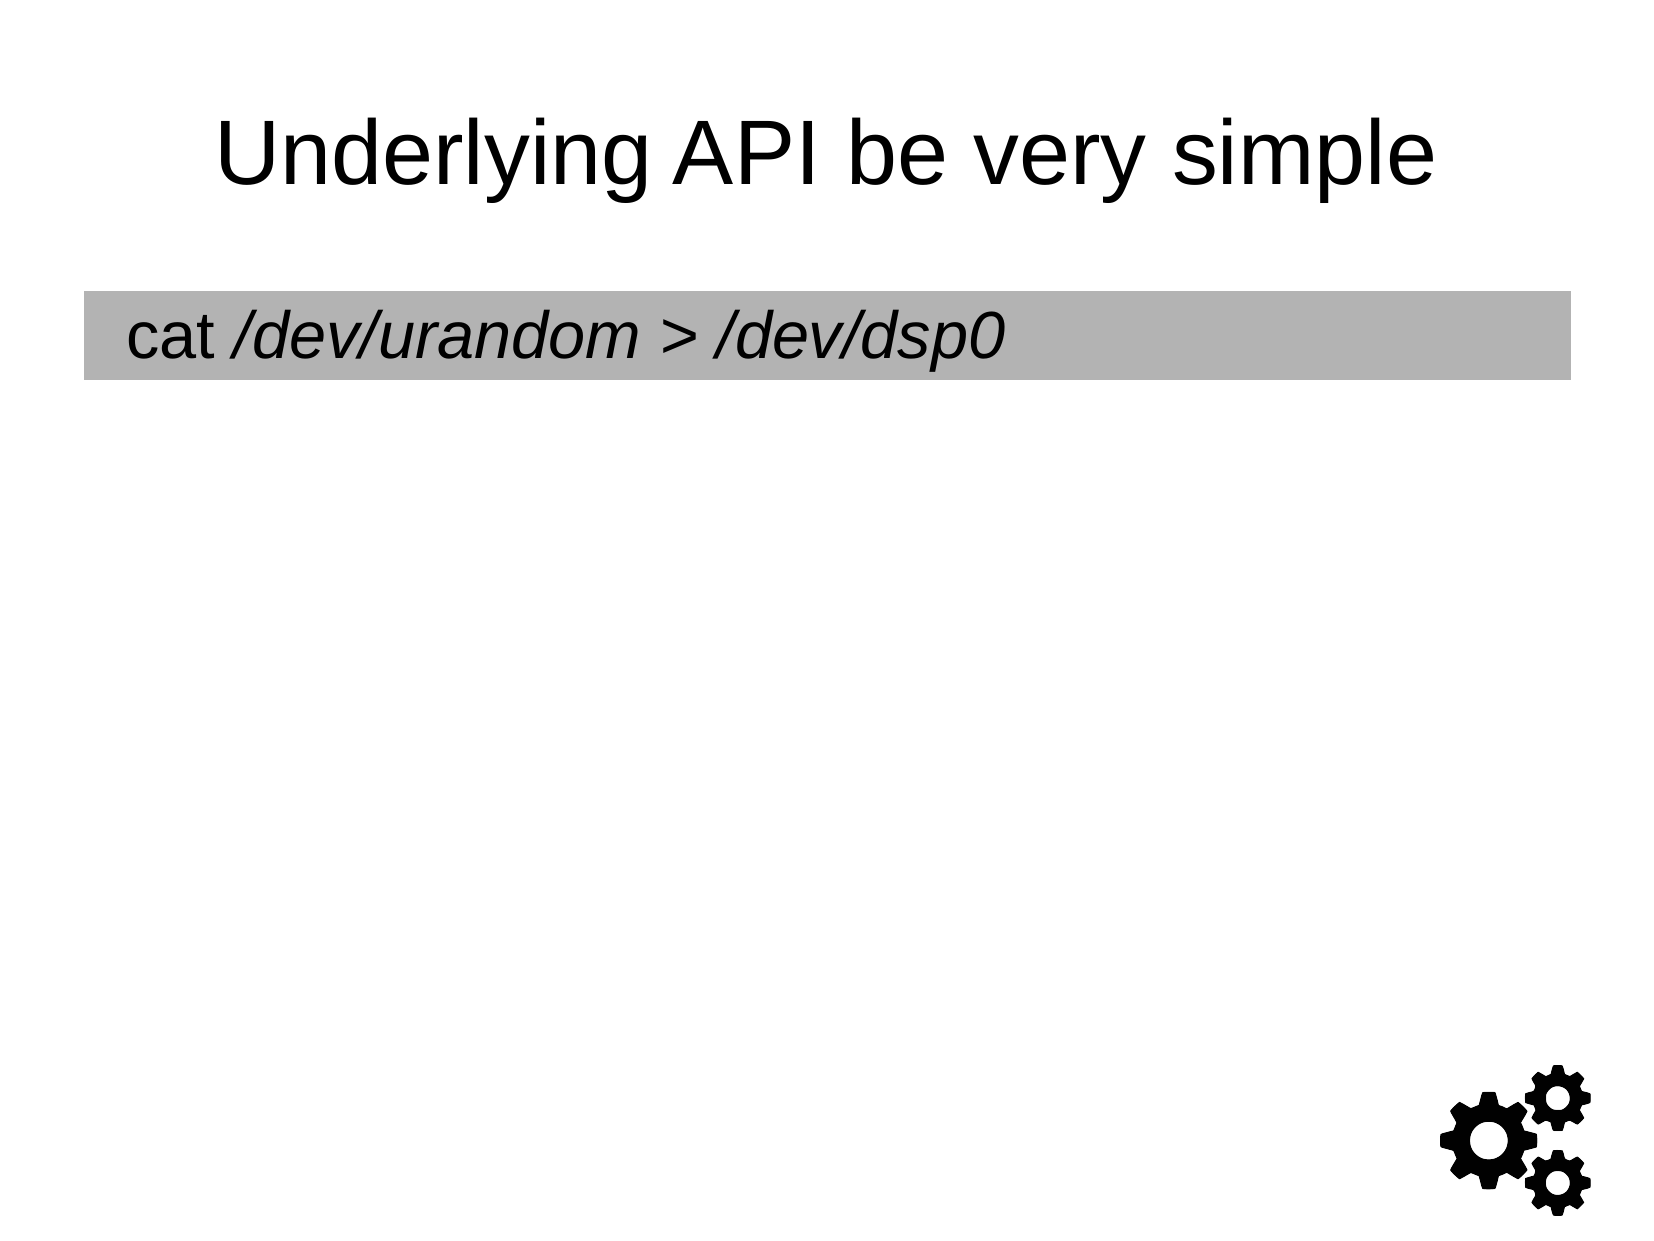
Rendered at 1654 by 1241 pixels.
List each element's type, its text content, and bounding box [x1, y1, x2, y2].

picture [1440, 1065, 1591, 1216]
table_header cat /dev/urandom > /dev/dsp0 [84, 291, 1571, 380]
title Underlying API be very simple [82, 49, 1571, 257]
